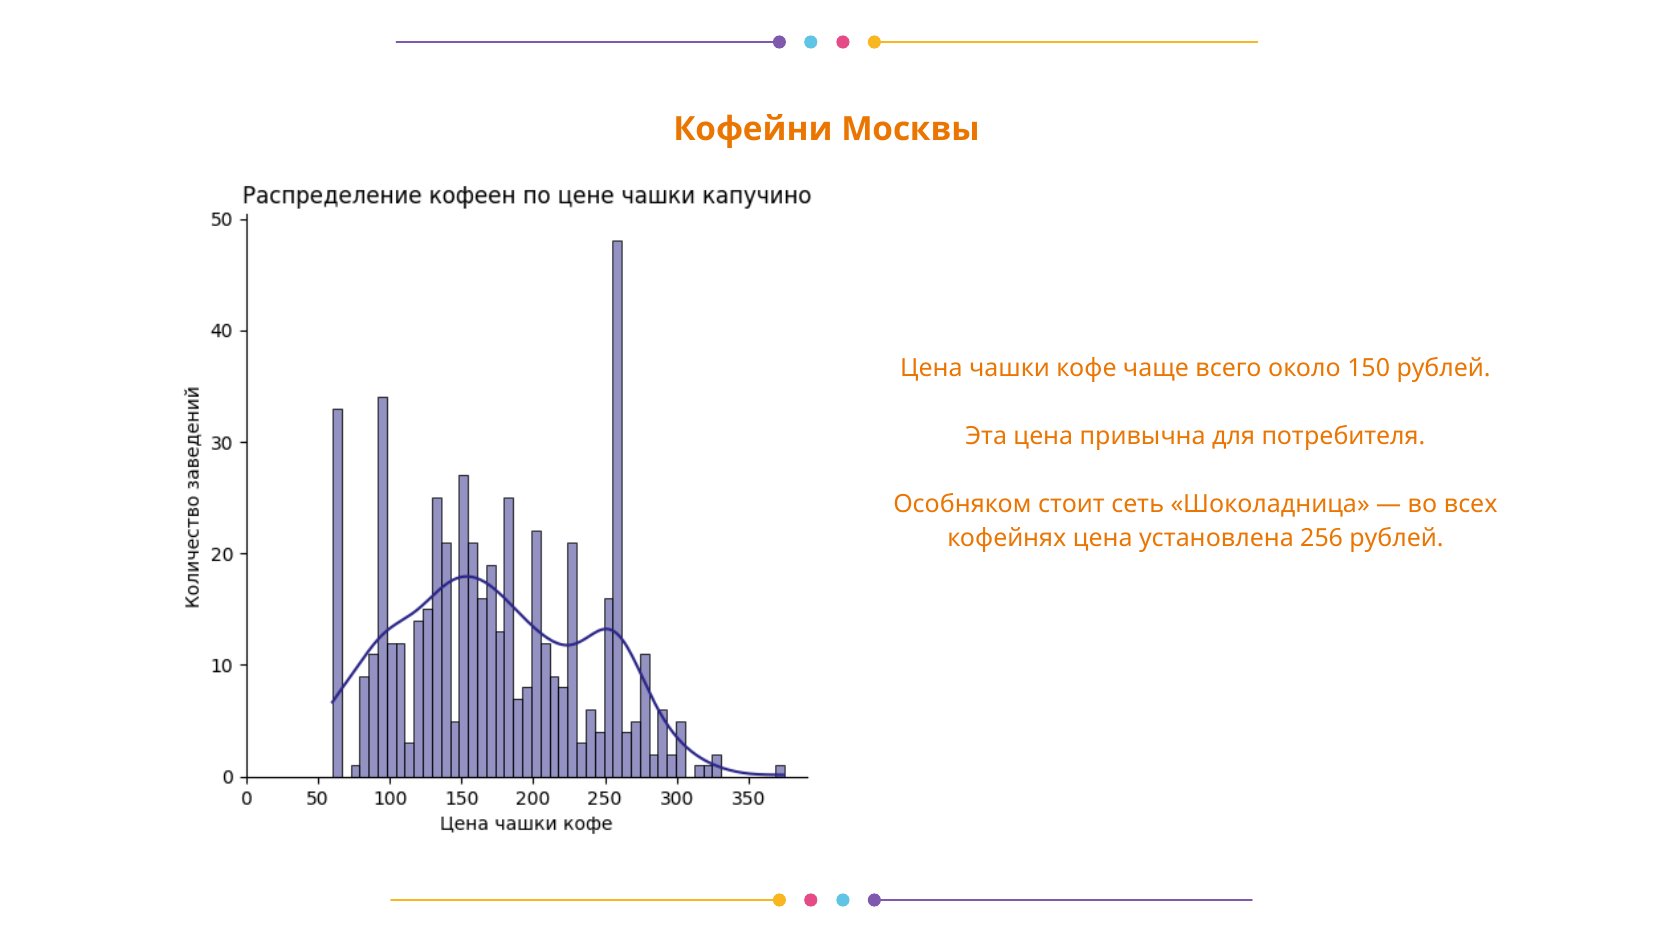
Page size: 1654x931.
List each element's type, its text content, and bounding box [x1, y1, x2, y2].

picture [171, 177, 827, 842]
title Цена чашки кофе чаще всего около 150 рублей. Эта цена привычна для потребителя. Особняком стоит сеть «Шоколадница» — во всех кофейнях цена установлена 256 рублей. [885, 349, 1506, 554]
title Кофейни Москвы [531, 88, 1123, 167]
